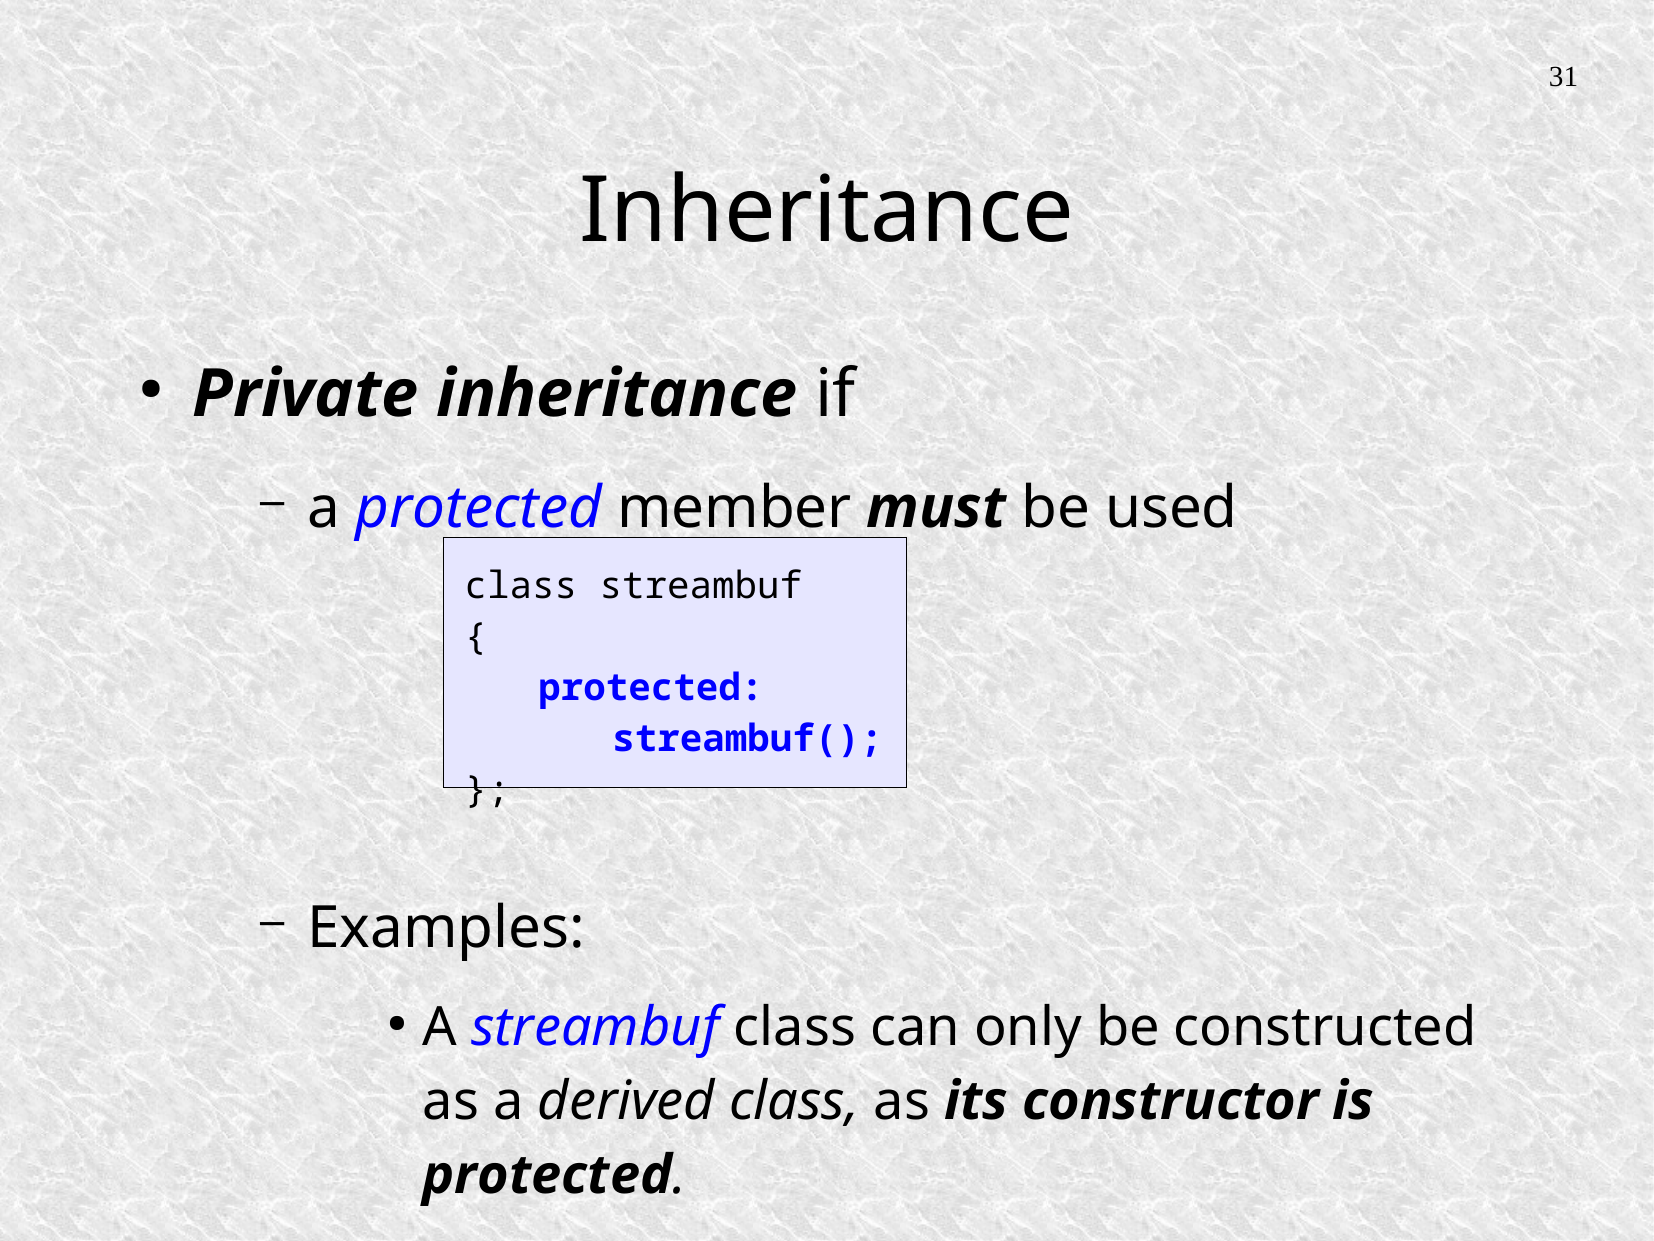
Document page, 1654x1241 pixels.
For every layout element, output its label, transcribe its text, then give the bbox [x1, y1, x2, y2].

list Private inheritance if a protected member must be used Examples: A streambuf class can only be constructed as a derived class, as its constructor is protected. An ifstream needs to use a protected istream constructor [121, 344, 1534, 1239]
title Inheritance [121, 102, 1534, 311]
text_box class streambuf { protected: streambuf(); }; [464, 558, 883, 779]
picture [0, 0, 1654, 1241]
